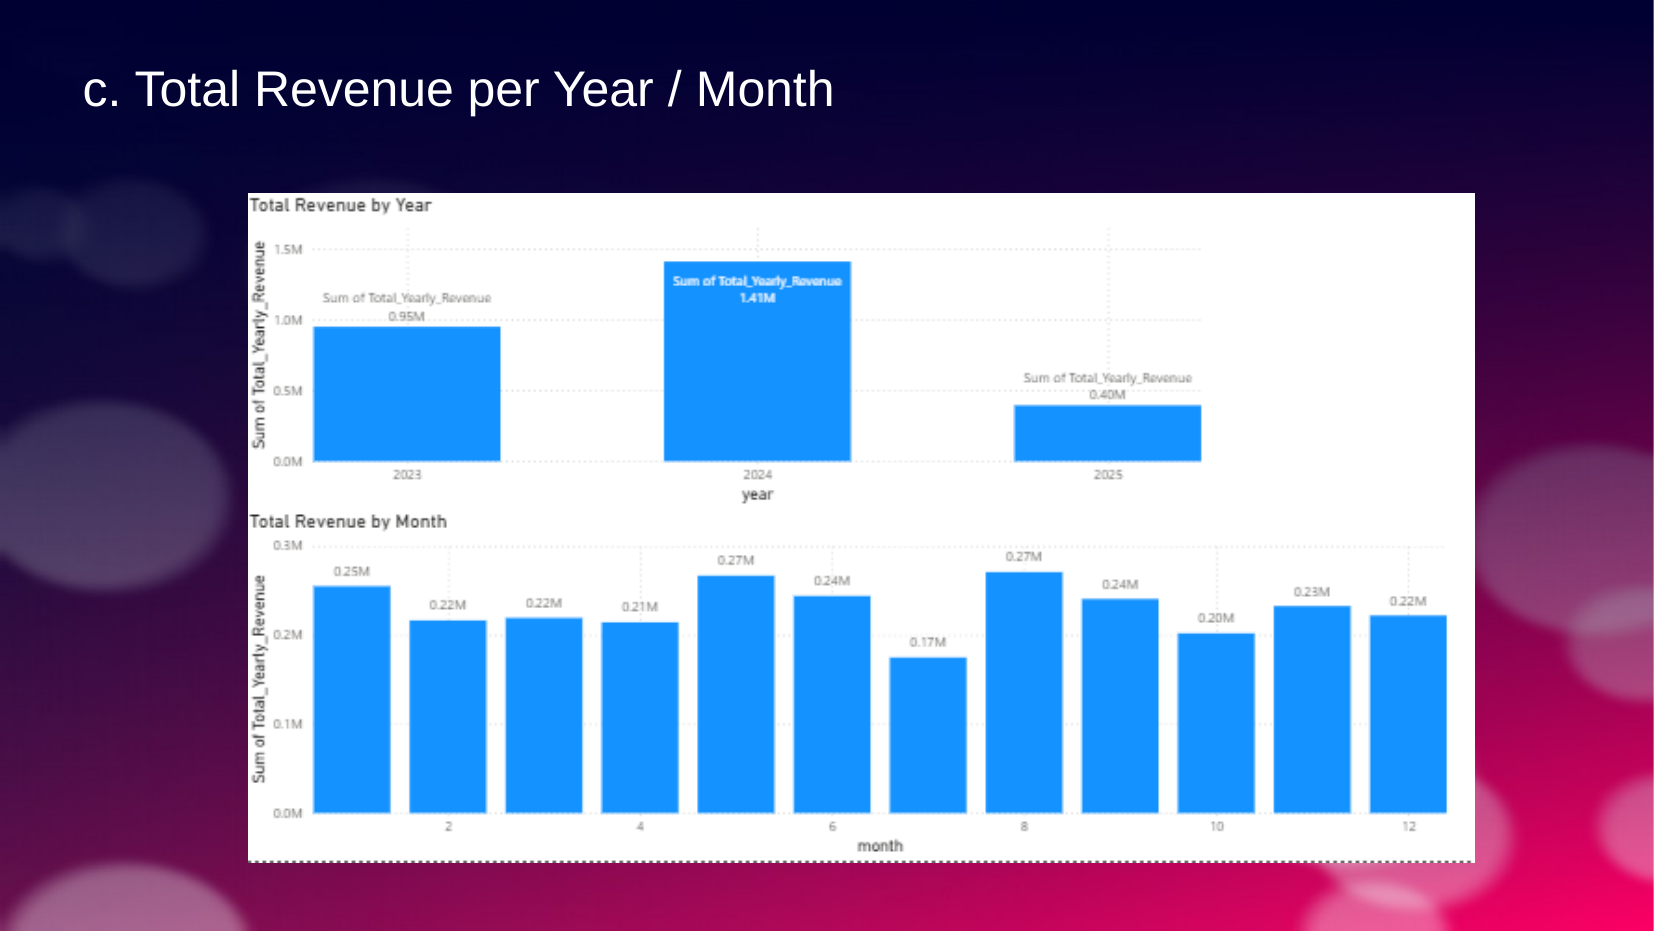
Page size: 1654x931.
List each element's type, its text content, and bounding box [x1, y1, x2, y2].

list c. Total Revenue per Year / Month [82, 56, 1571, 532]
picture [248, 193, 1475, 863]
